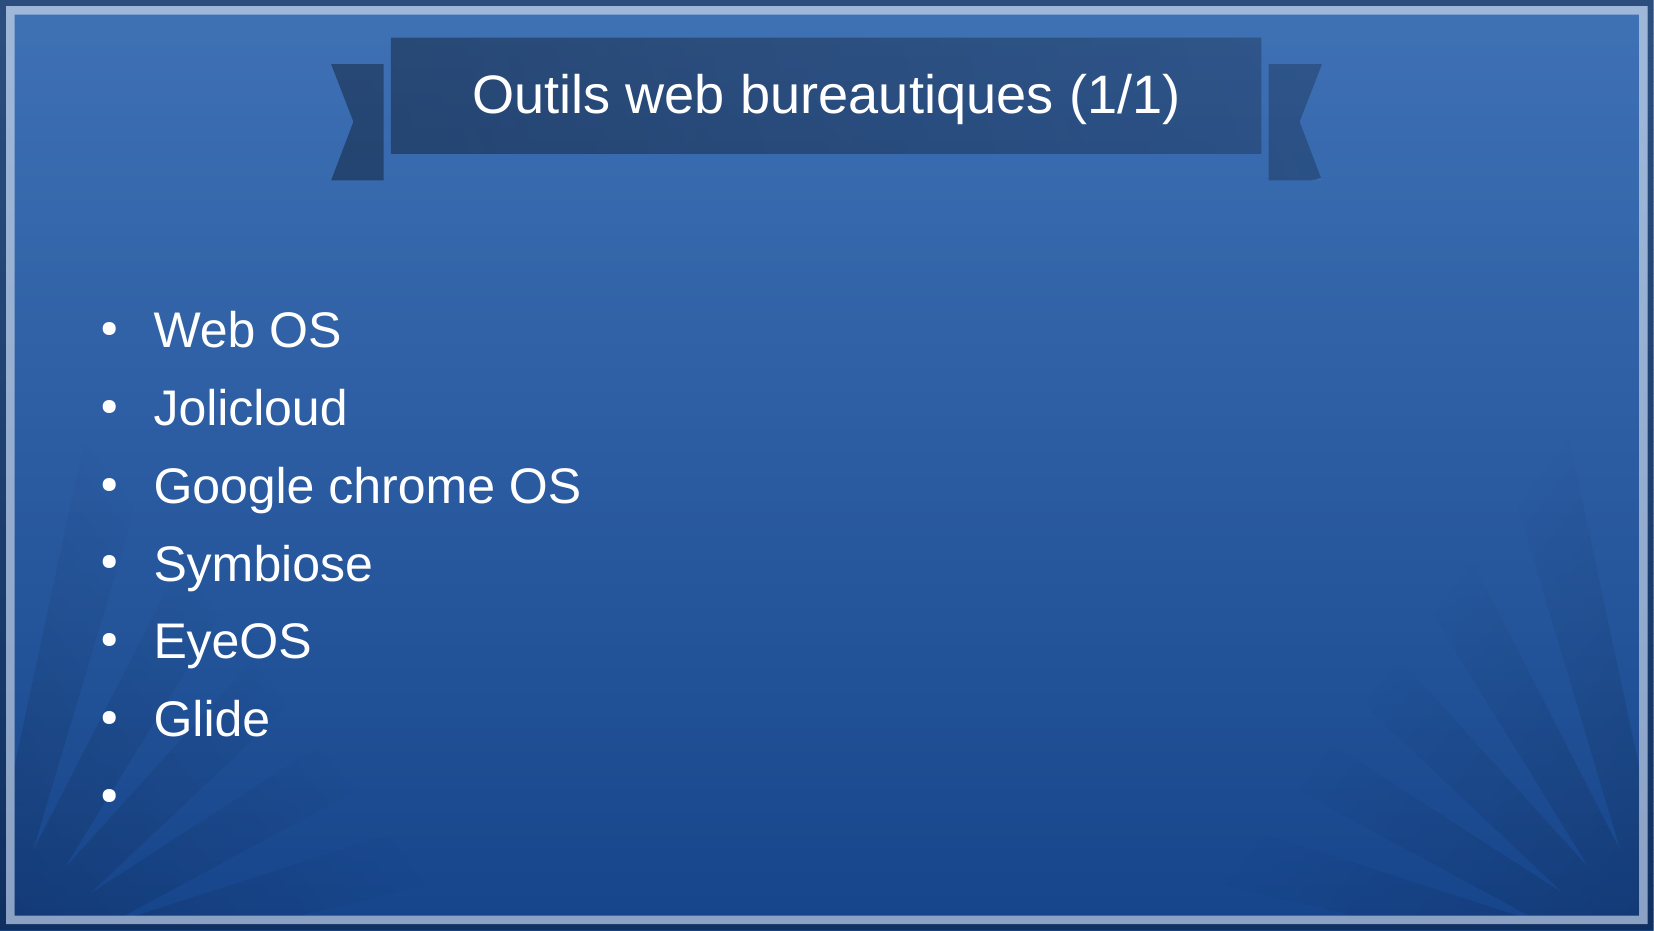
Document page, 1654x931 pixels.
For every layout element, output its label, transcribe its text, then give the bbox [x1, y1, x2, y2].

title Outils web bureautiques (1/1) [389, 35, 1264, 154]
list Web OS Jolicloud Google chrome OS Symbiose EyeOS Glide [82, 224, 1571, 848]
